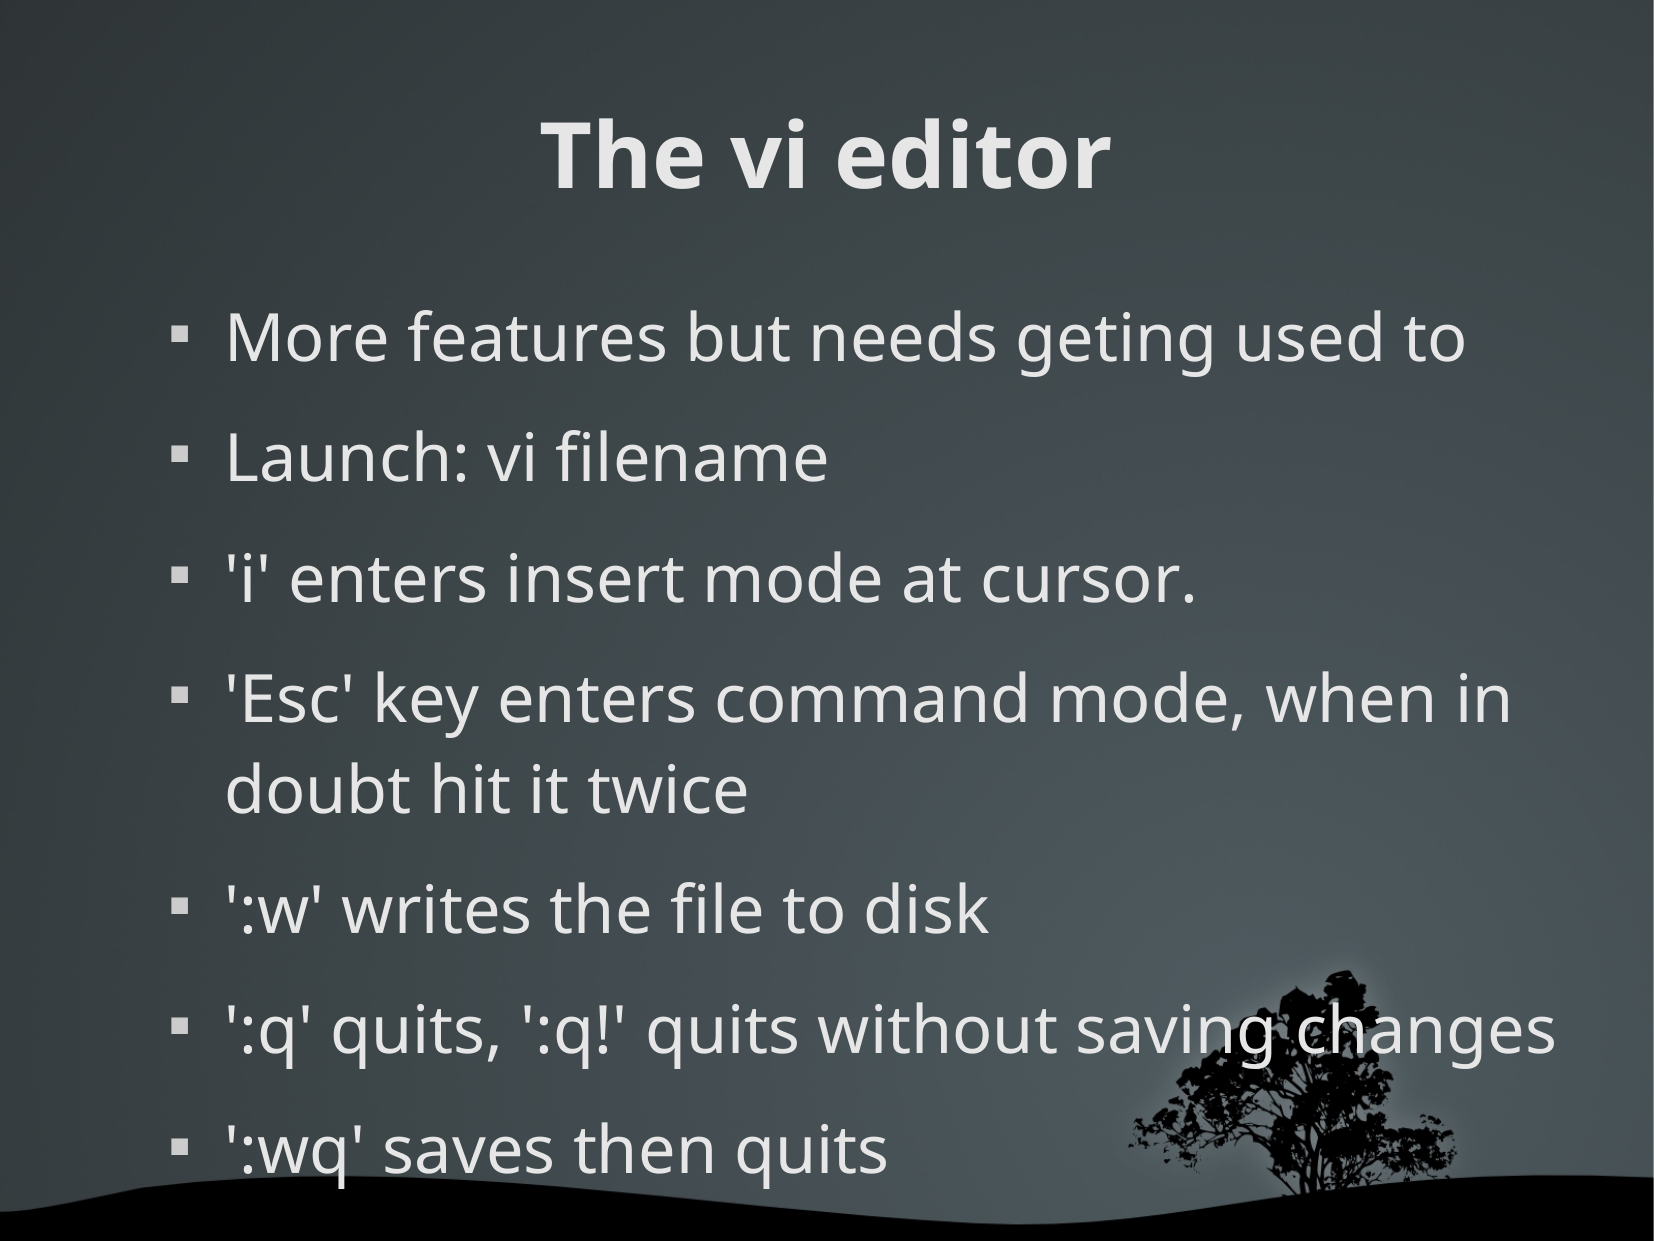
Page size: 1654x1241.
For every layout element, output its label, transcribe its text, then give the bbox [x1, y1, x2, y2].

title The vi editor [82, 49, 1571, 257]
list More features but needs geting used to Launch: vi filename 'i' enters insert mode at cursor. 'Esc' key enters command mode, when in doubt hit it twice ':w' writes the file to disk ':q' quits, ':q!' quits without saving changes ':wq' saves then quits [82, 290, 1571, 1109]
picture [0, 0, 1654, 1241]
